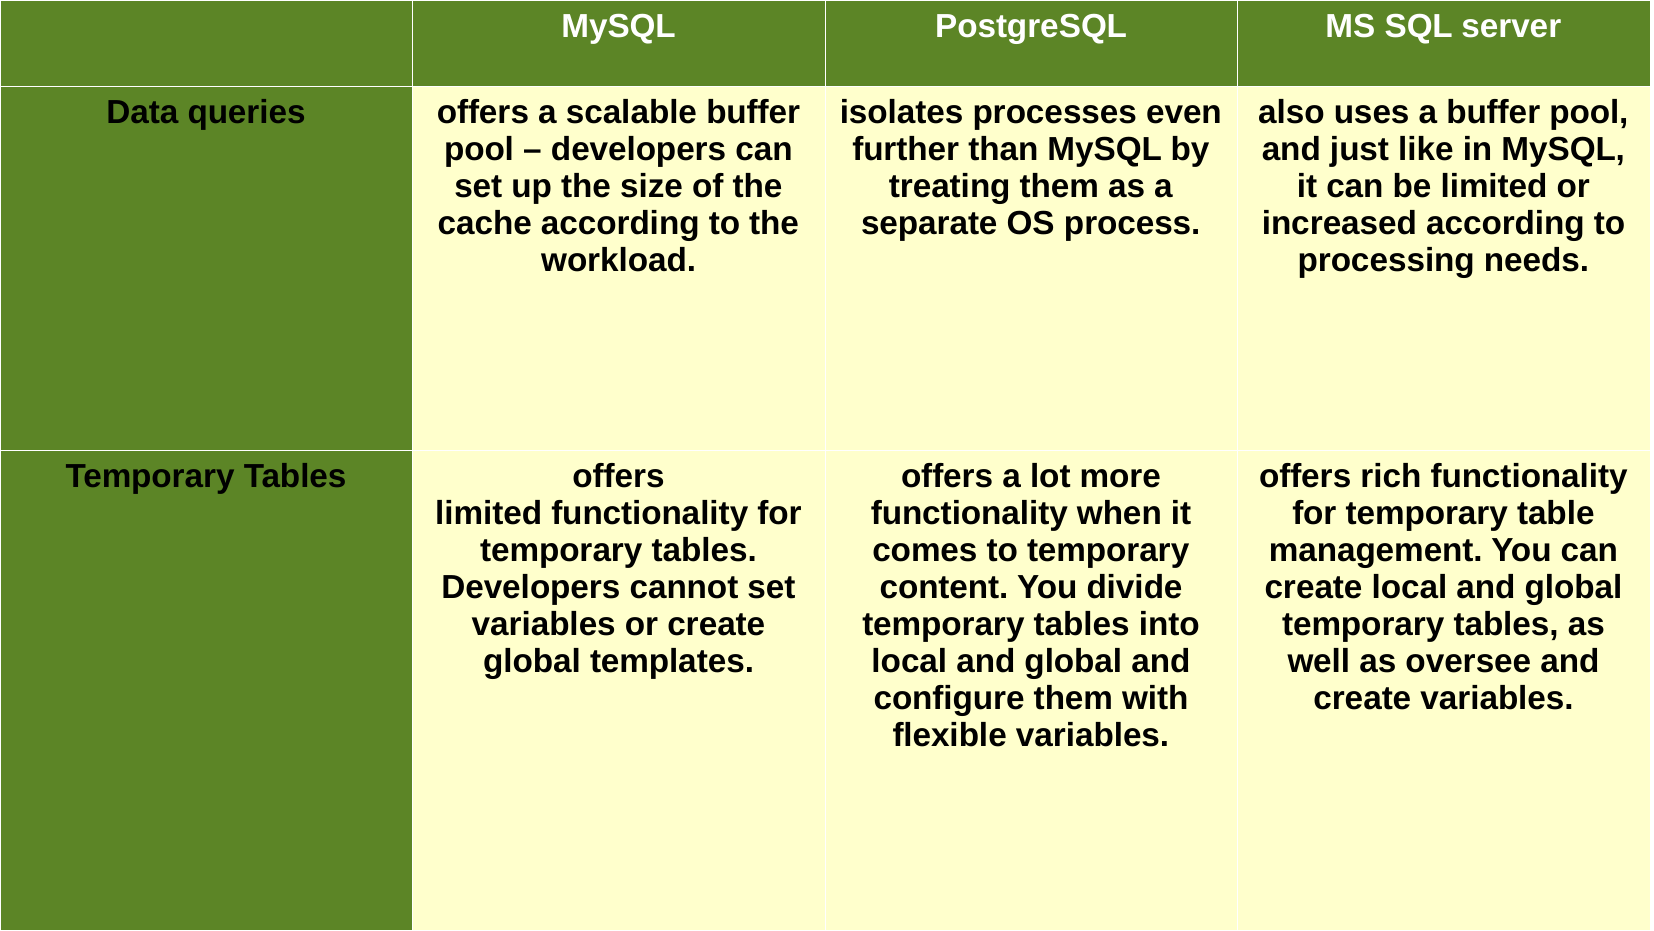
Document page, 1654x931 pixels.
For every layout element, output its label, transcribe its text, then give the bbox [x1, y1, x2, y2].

table_header [1, 1, 412, 86]
table_header MS SQL server [1238, 1, 1650, 86]
table_cell offers rich functionality for temporary table management. You can create local and global temporary tables, as well as oversee and create variables. [1238, 451, 1650, 930]
table_cell offers a lot more functionality when it comes to temporary content. You divide temporary tables into local and global and configure them with flexible variables. [826, 451, 1237, 930]
table_cell also uses a buffer pool, and just like in MySQL, it can be limited or increased according to processing needs. [1238, 87, 1650, 450]
table_cell offers a scalable buffer pool – developers can set up the size of the cache according to the workload. [413, 87, 825, 450]
table_cell Data queries [1, 87, 412, 450]
table_header MySQL [413, 1, 825, 86]
table_cell offers limited functionality for temporary tables. Developers cannot set variables or create global templates. [413, 451, 825, 930]
table_cell isolates processes even further than MySQL by treating them as a separate OS process. [826, 87, 1237, 450]
table_header PostgreSQL [826, 1, 1237, 86]
table_cell Temporary Tables [1, 451, 412, 930]
